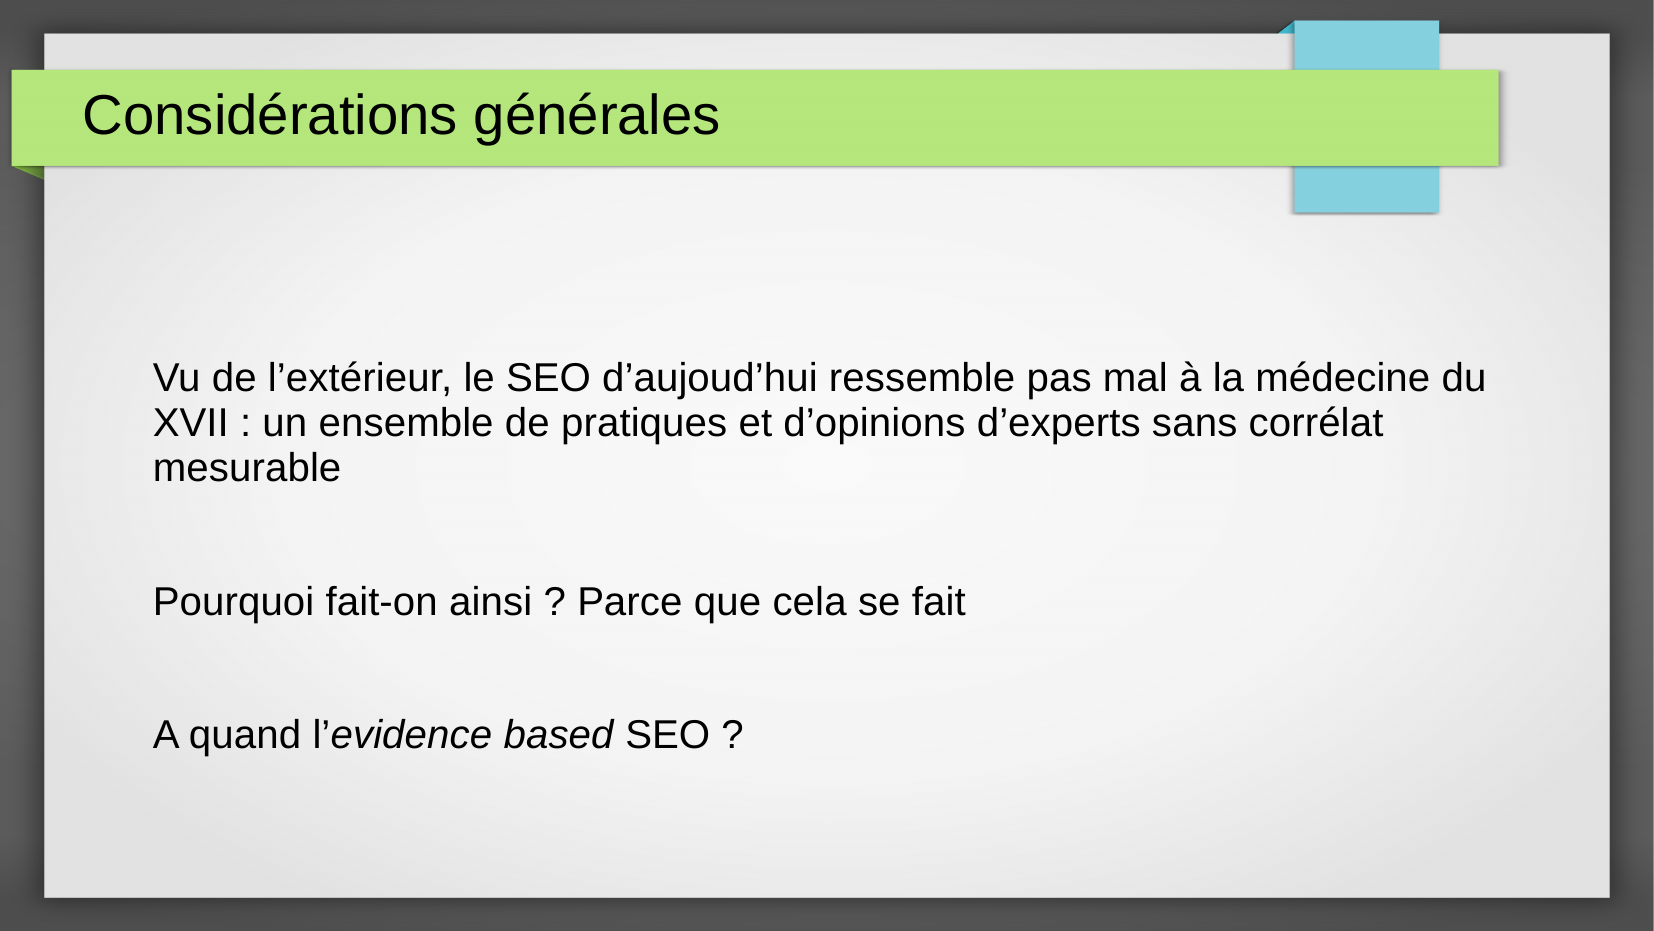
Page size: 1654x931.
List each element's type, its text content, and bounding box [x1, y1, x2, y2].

list Vu de l’extérieur, le SEO d’aujoud’hui ressemble pas mal à la médecine du XVII : un ensemble de pratiques et d’opinions d’experts sans corrélat mesurable Pourquoi fait-on ainsi ? Parce que cela se fait A quand l’evidence based SEO ? [82, 221, 1571, 761]
title Considérations générales [82, 70, 1264, 160]
picture [0, 0, 1654, 931]
